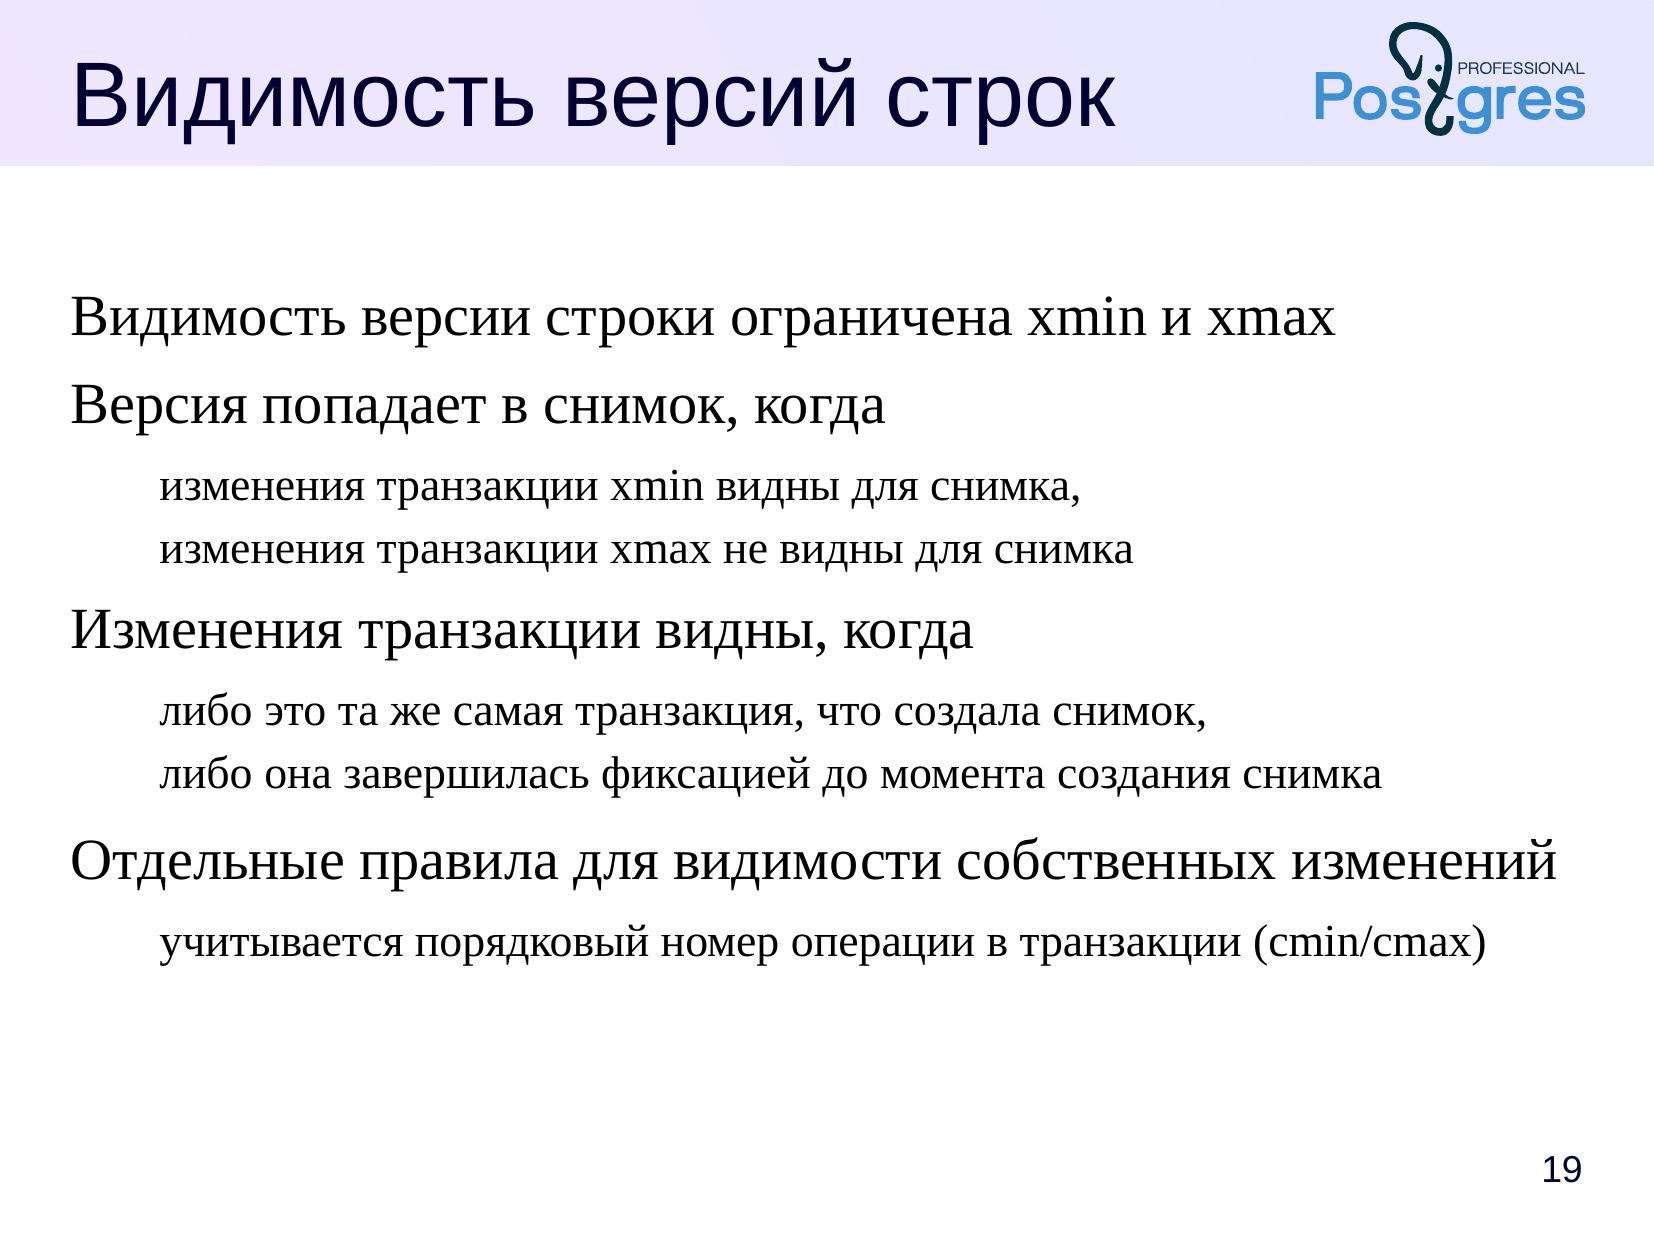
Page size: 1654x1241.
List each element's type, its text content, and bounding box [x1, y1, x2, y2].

title Видимость версий строк [70, 43, 1241, 147]
list Видимость версии строки ограничена xmin и xmax Версия попадает в снимок, когда изменения транзакции xmin видны для снимка, изменения транзакции xmax не видны для снимка Изменения транзакции видны, когда либо это та же самая транзакция, что создала снимок, либо она завершилась фиксацией до момента создания снимка Отдельные правила для видимости собственных изменений учитывается порядковый номер операции в транзакции (cmin/cmax) [70, 283, 1583, 1141]
